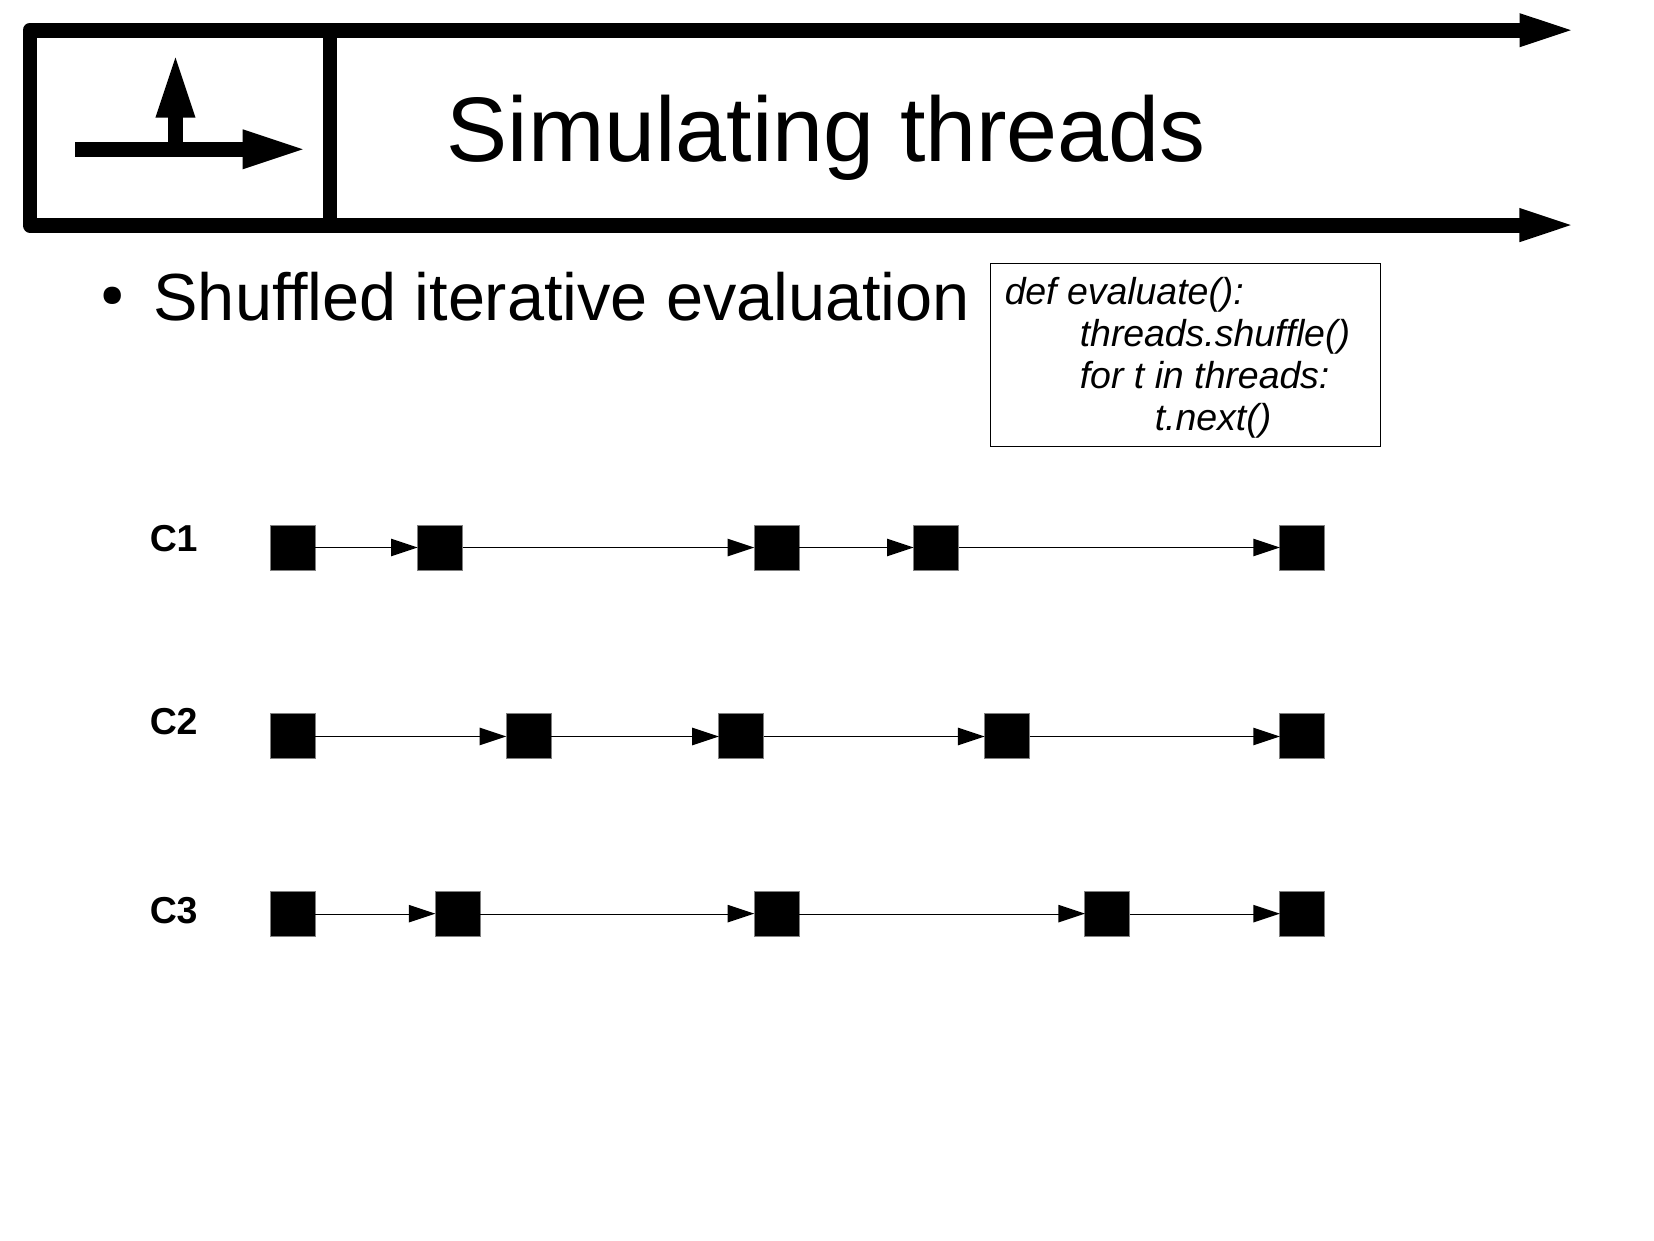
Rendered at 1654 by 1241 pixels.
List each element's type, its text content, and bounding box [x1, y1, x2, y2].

text_box C1 [135, 510, 213, 569]
text_box C3 [135, 882, 213, 941]
text_box [270, 525, 316, 571]
text_box [1279, 525, 1325, 571]
text_box [417, 525, 463, 571]
title Simulating threads [82, 38, 323, 218]
text_box [754, 891, 800, 937]
text_box [984, 713, 1030, 759]
text_box [754, 525, 800, 571]
text_box [718, 713, 764, 759]
text_box [1279, 713, 1325, 759]
text_box [506, 713, 552, 759]
text_box [270, 891, 316, 937]
text_box def evaluate(): threads.shuffle() for t in threads: t.next() [990, 263, 1381, 446]
text_box [270, 713, 316, 759]
text_box [1279, 891, 1325, 937]
text_box [1084, 891, 1130, 937]
text_box [913, 525, 959, 571]
text_box [435, 891, 481, 937]
text_box C2 [135, 693, 213, 752]
list Shuffled iterative evaluation [82, 260, 1546, 391]
title Simulating threads [337, 31, 1571, 224]
